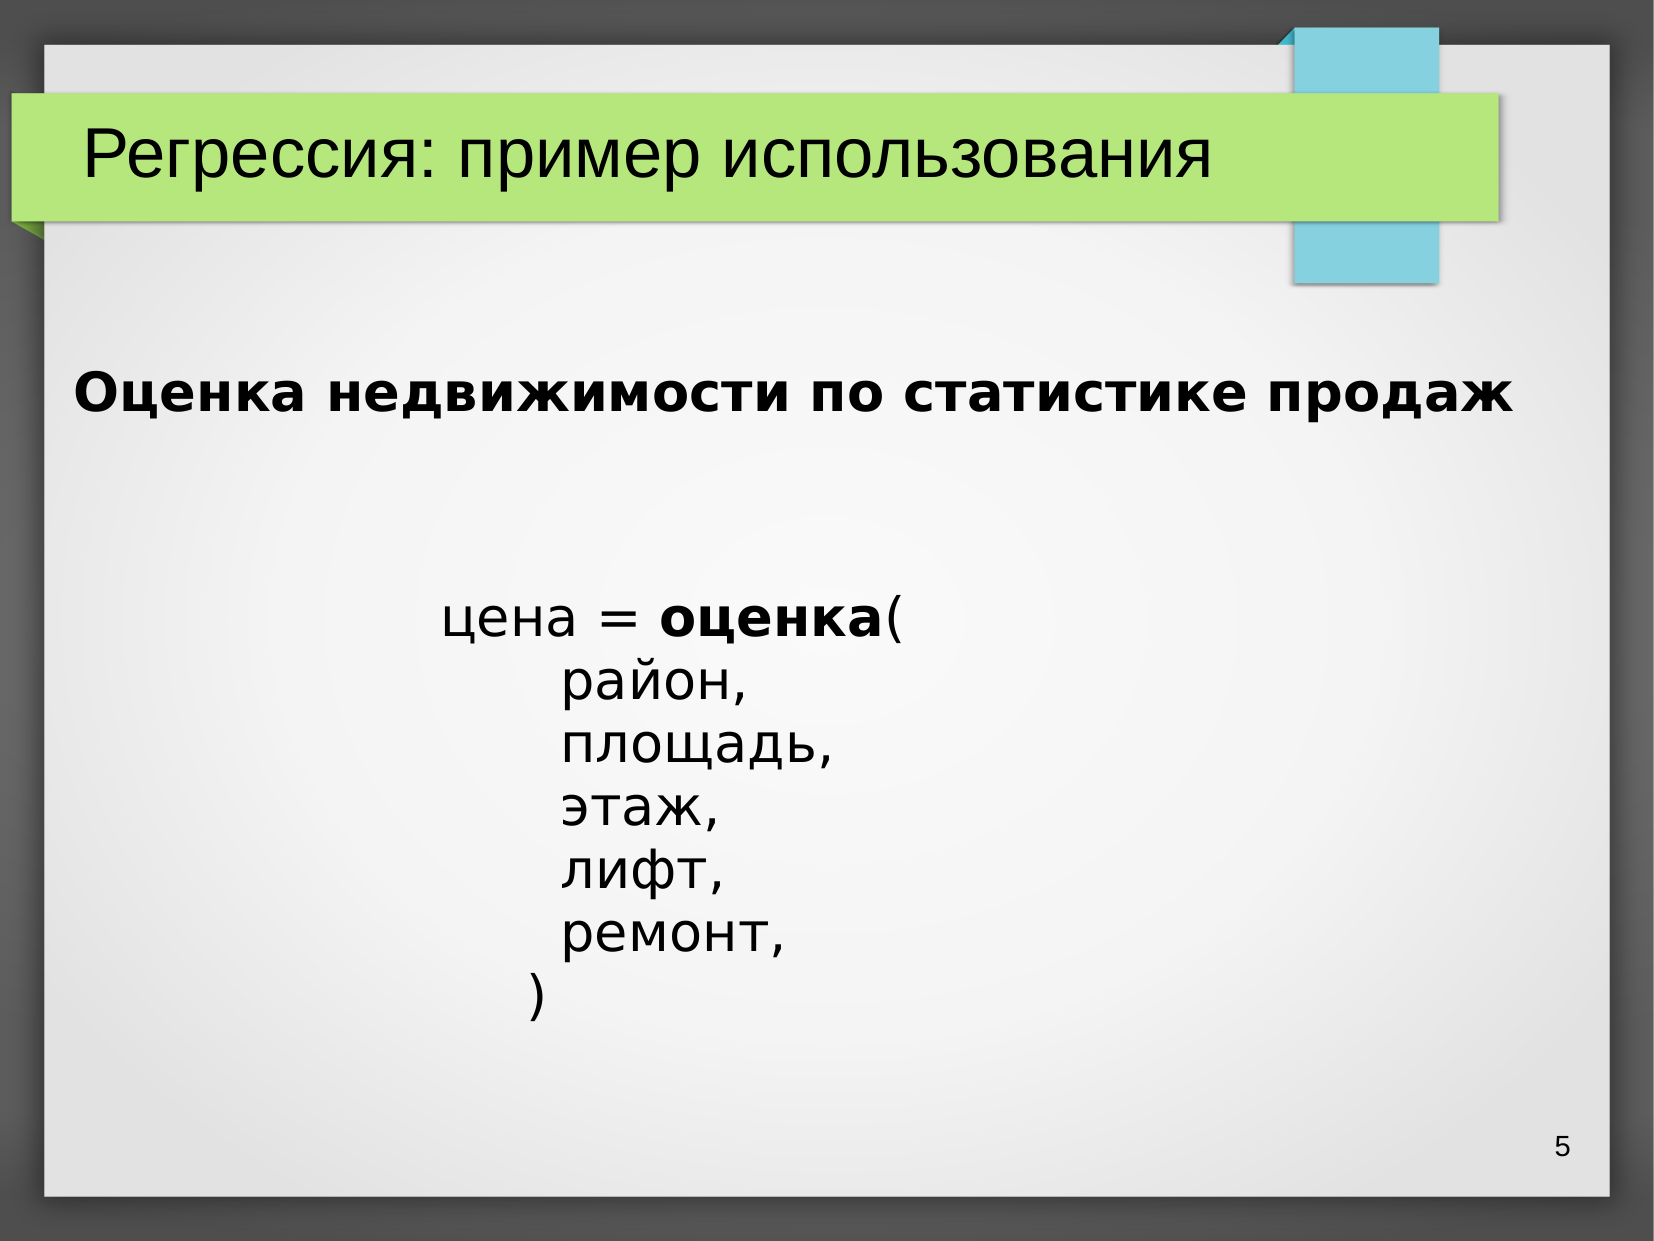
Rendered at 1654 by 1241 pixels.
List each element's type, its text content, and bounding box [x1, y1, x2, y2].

text_box Оценка недвижимости по статистике продаж [59, 354, 1571, 496]
picture [0, 0, 1654, 1241]
text_box цена = оценка( район, площадь, этаж, лифт, ремонт, ) [425, 578, 969, 1075]
title Регрессия: пример использования [82, 49, 1571, 257]
